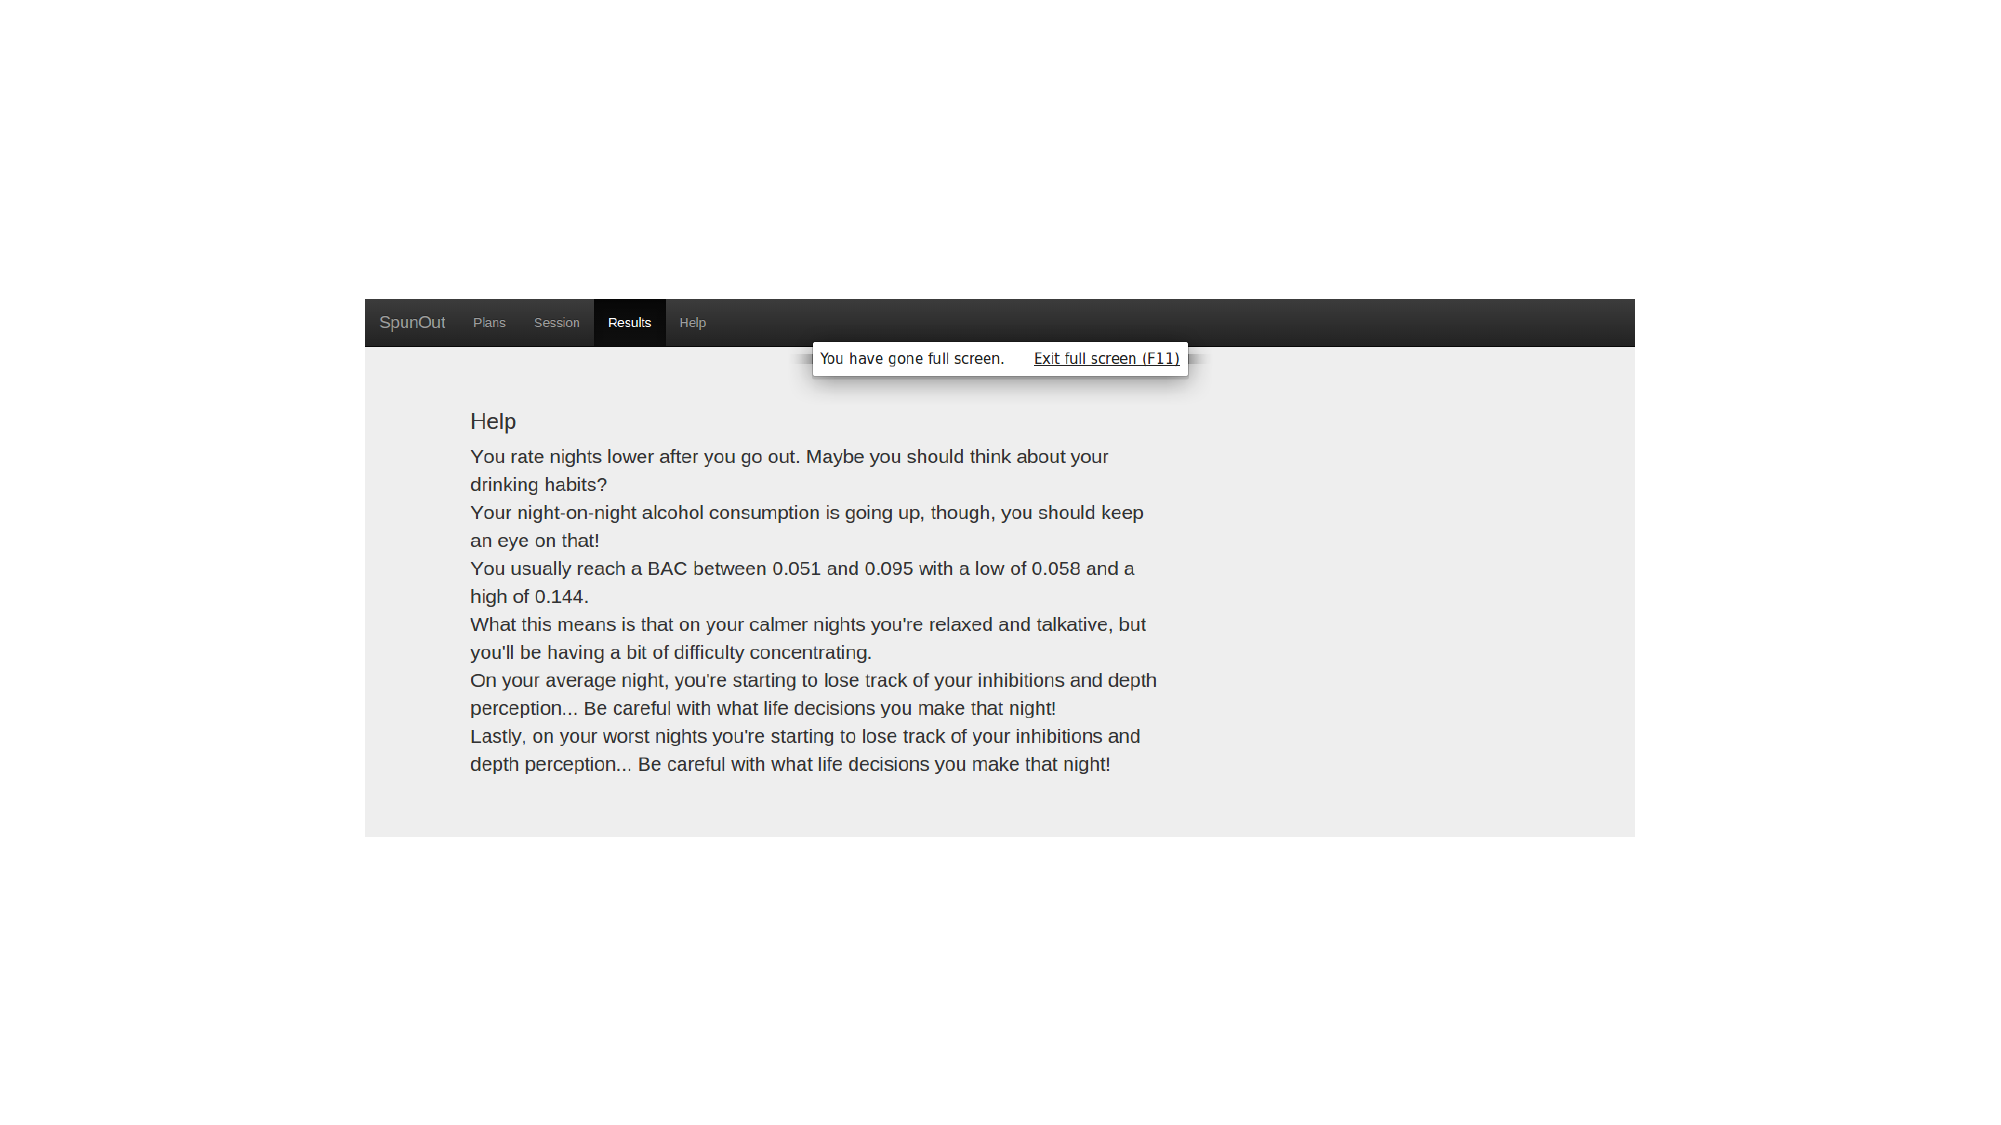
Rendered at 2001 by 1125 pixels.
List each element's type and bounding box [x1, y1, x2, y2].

picture [365, 299, 1635, 1014]
